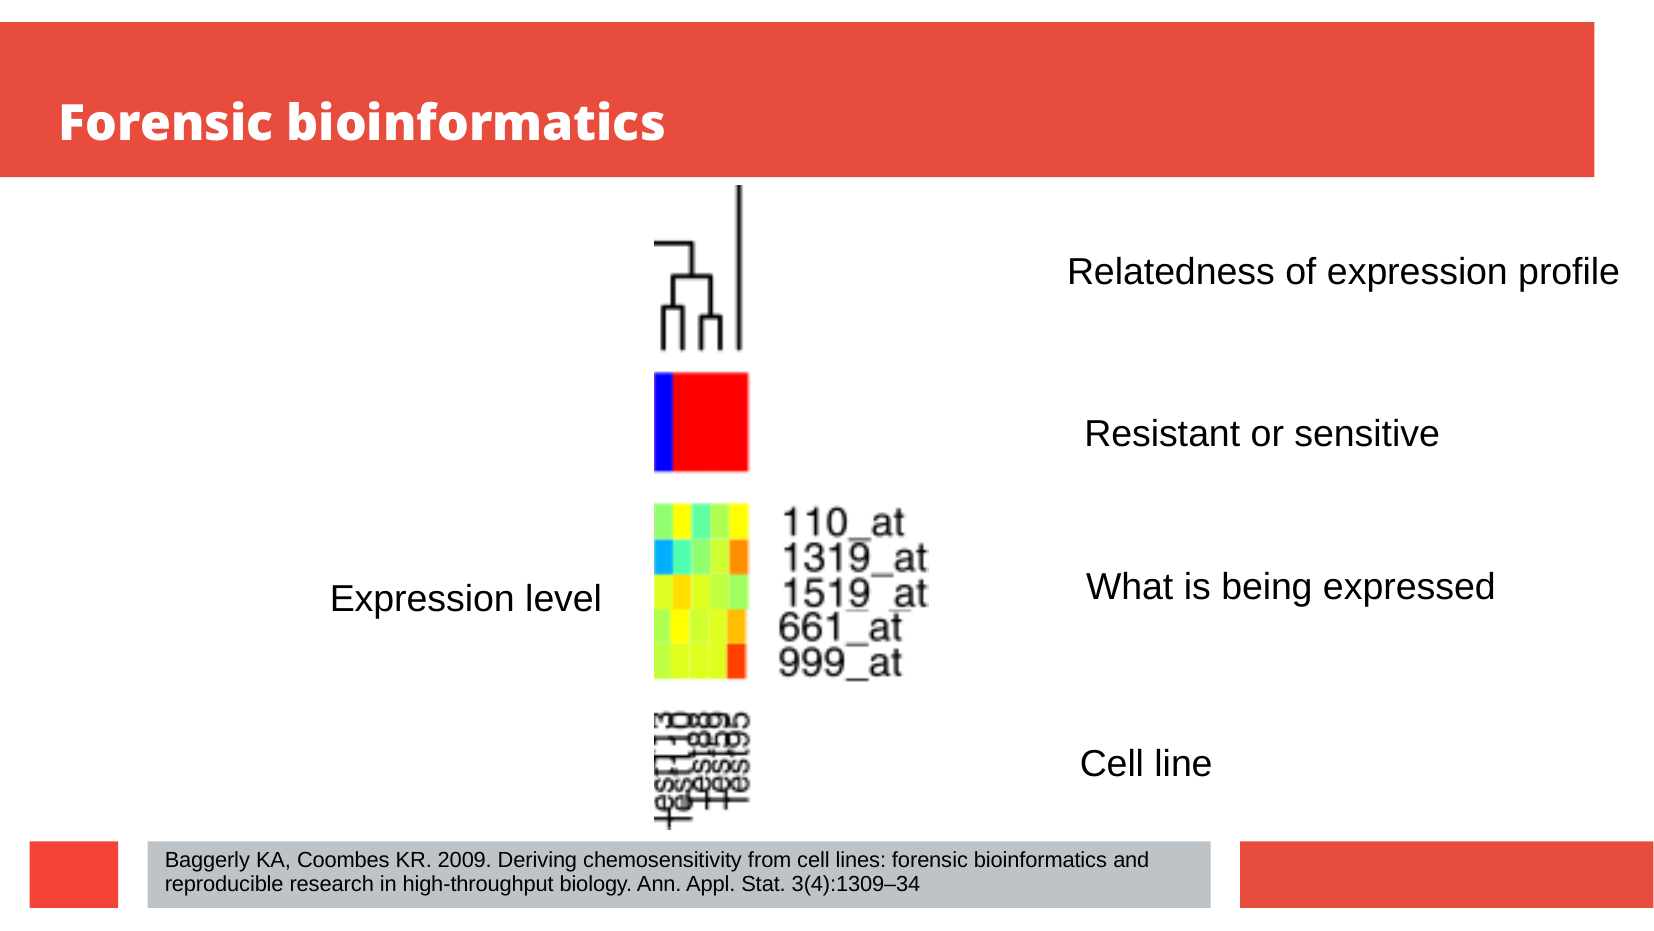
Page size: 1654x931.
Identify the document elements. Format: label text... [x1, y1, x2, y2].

text_box Cell line [1065, 735, 1228, 792]
text_box Resistant or sensitive [1069, 405, 1456, 462]
title Forensic bioinformatics [59, 44, 1595, 156]
picture [654, 185, 929, 830]
text_box Relatedness of expression profile [1052, 243, 1636, 301]
text_box Expression level [315, 570, 617, 627]
text_box What is being expressed [1071, 558, 1511, 616]
text_box Baggerly KA, Coombes KR. 2009. Deriving chemosensitivity from cell lines: forensic bioinformatics and reproducible research in high-throughput biology. Ann. Appl. Stat. 3(4):1309–34 [150, 840, 1166, 904]
